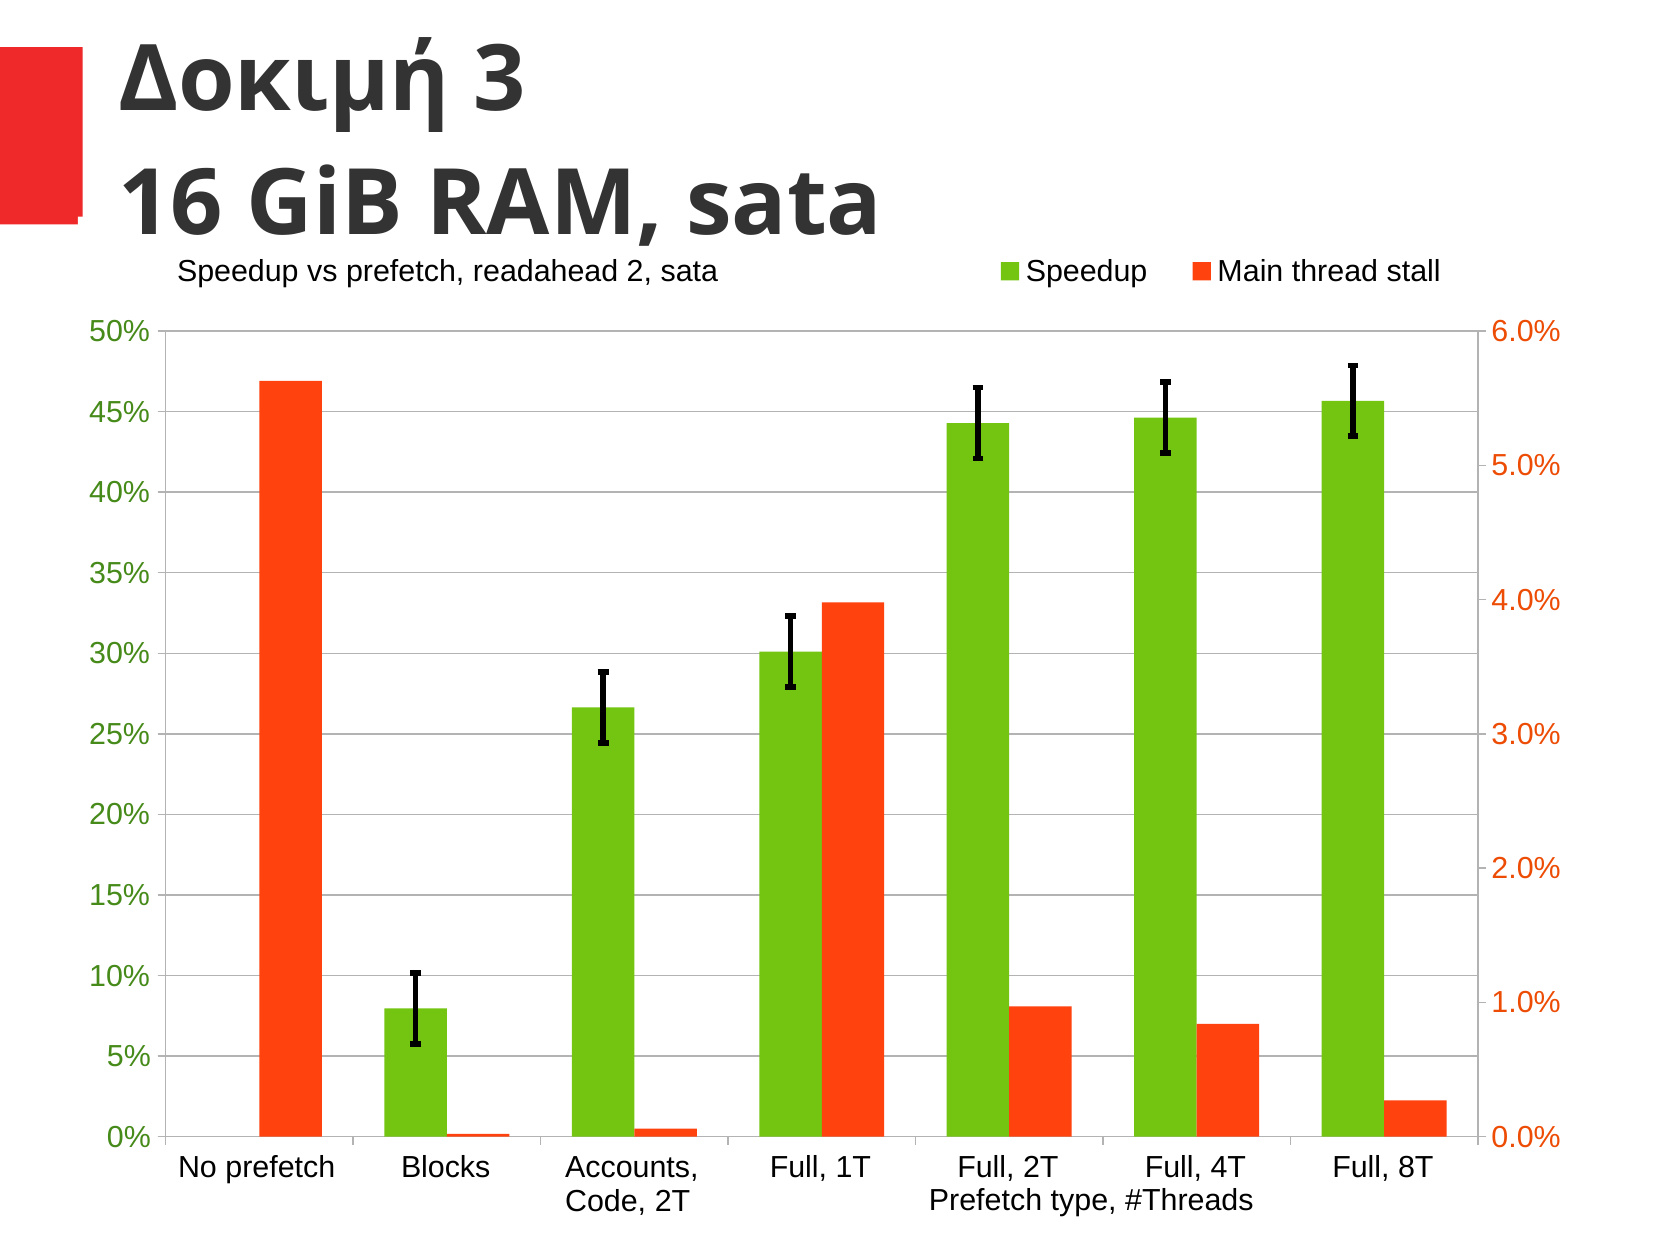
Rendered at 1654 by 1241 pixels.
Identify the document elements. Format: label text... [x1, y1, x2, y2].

title Δοκιμή 3 16 GiB RAM, sata [118, 30, 1571, 245]
picture [77, 215, 1590, 1227]
